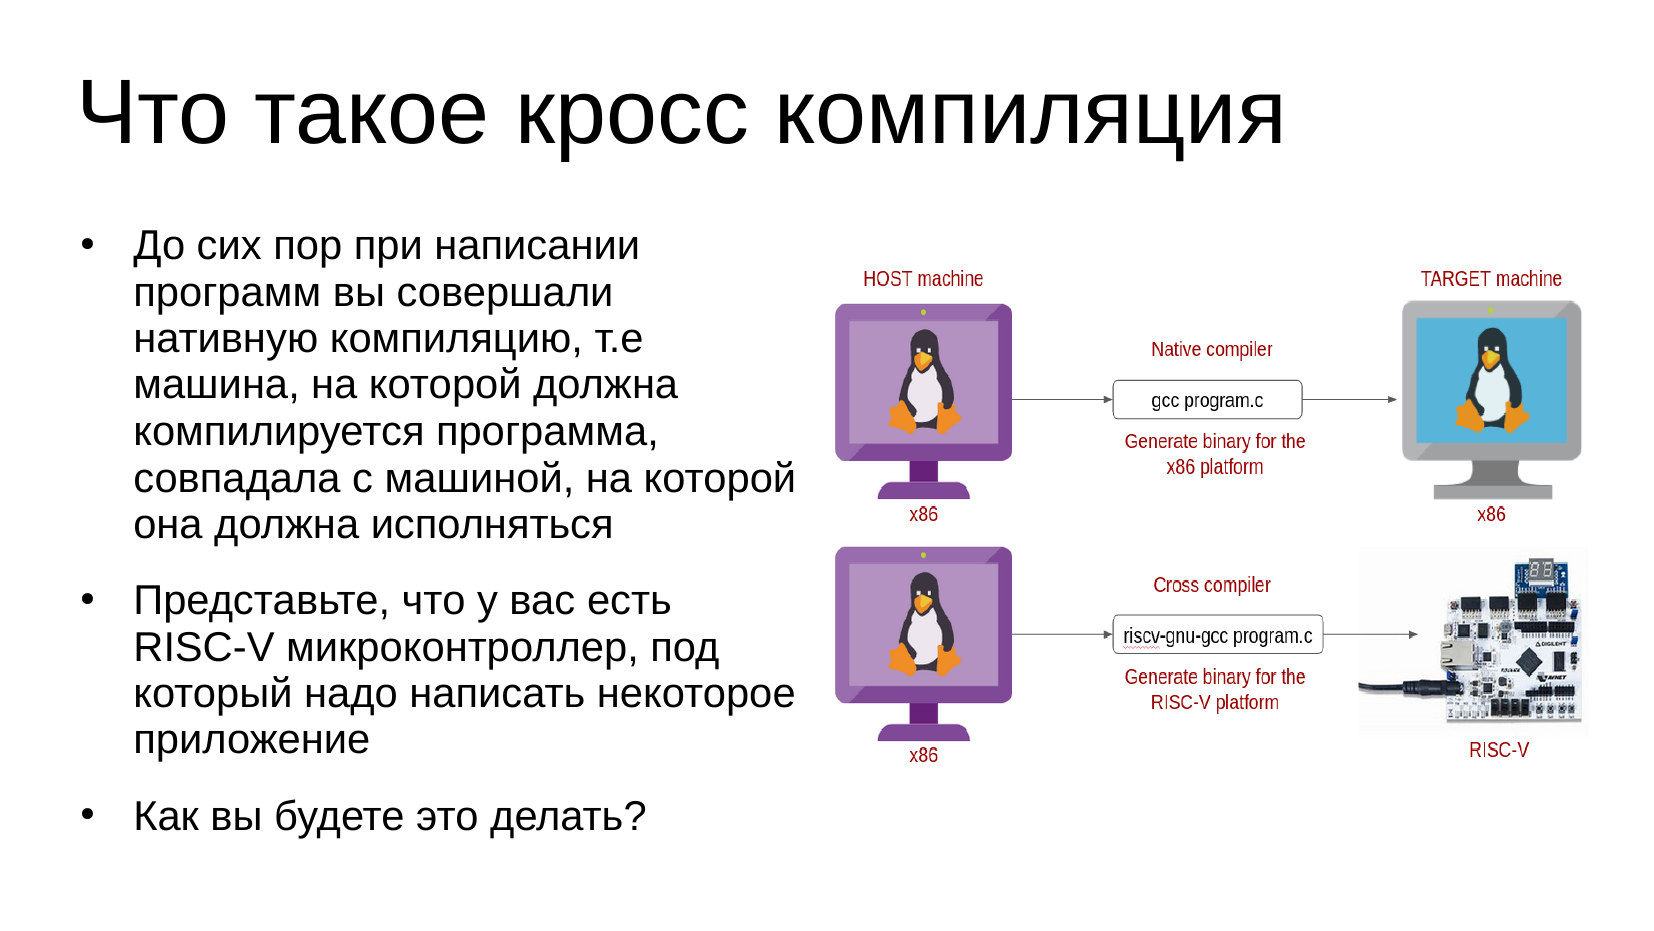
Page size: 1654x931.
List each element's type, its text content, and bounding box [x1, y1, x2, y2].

title Что такое кросс компиляция [76, 34, 1565, 190]
list До сих пор при написании программ вы совершали нативную компиляцию, т.е машина, на которой должна компилируется программа, совпадала с машиной, на которой она должна исполняться Представьте, что у вас есть RISC-V микроконтроллер, под который надо написать некоторое приложение Как вы будете это делать? [62, 221, 798, 931]
picture [826, 265, 1596, 768]
